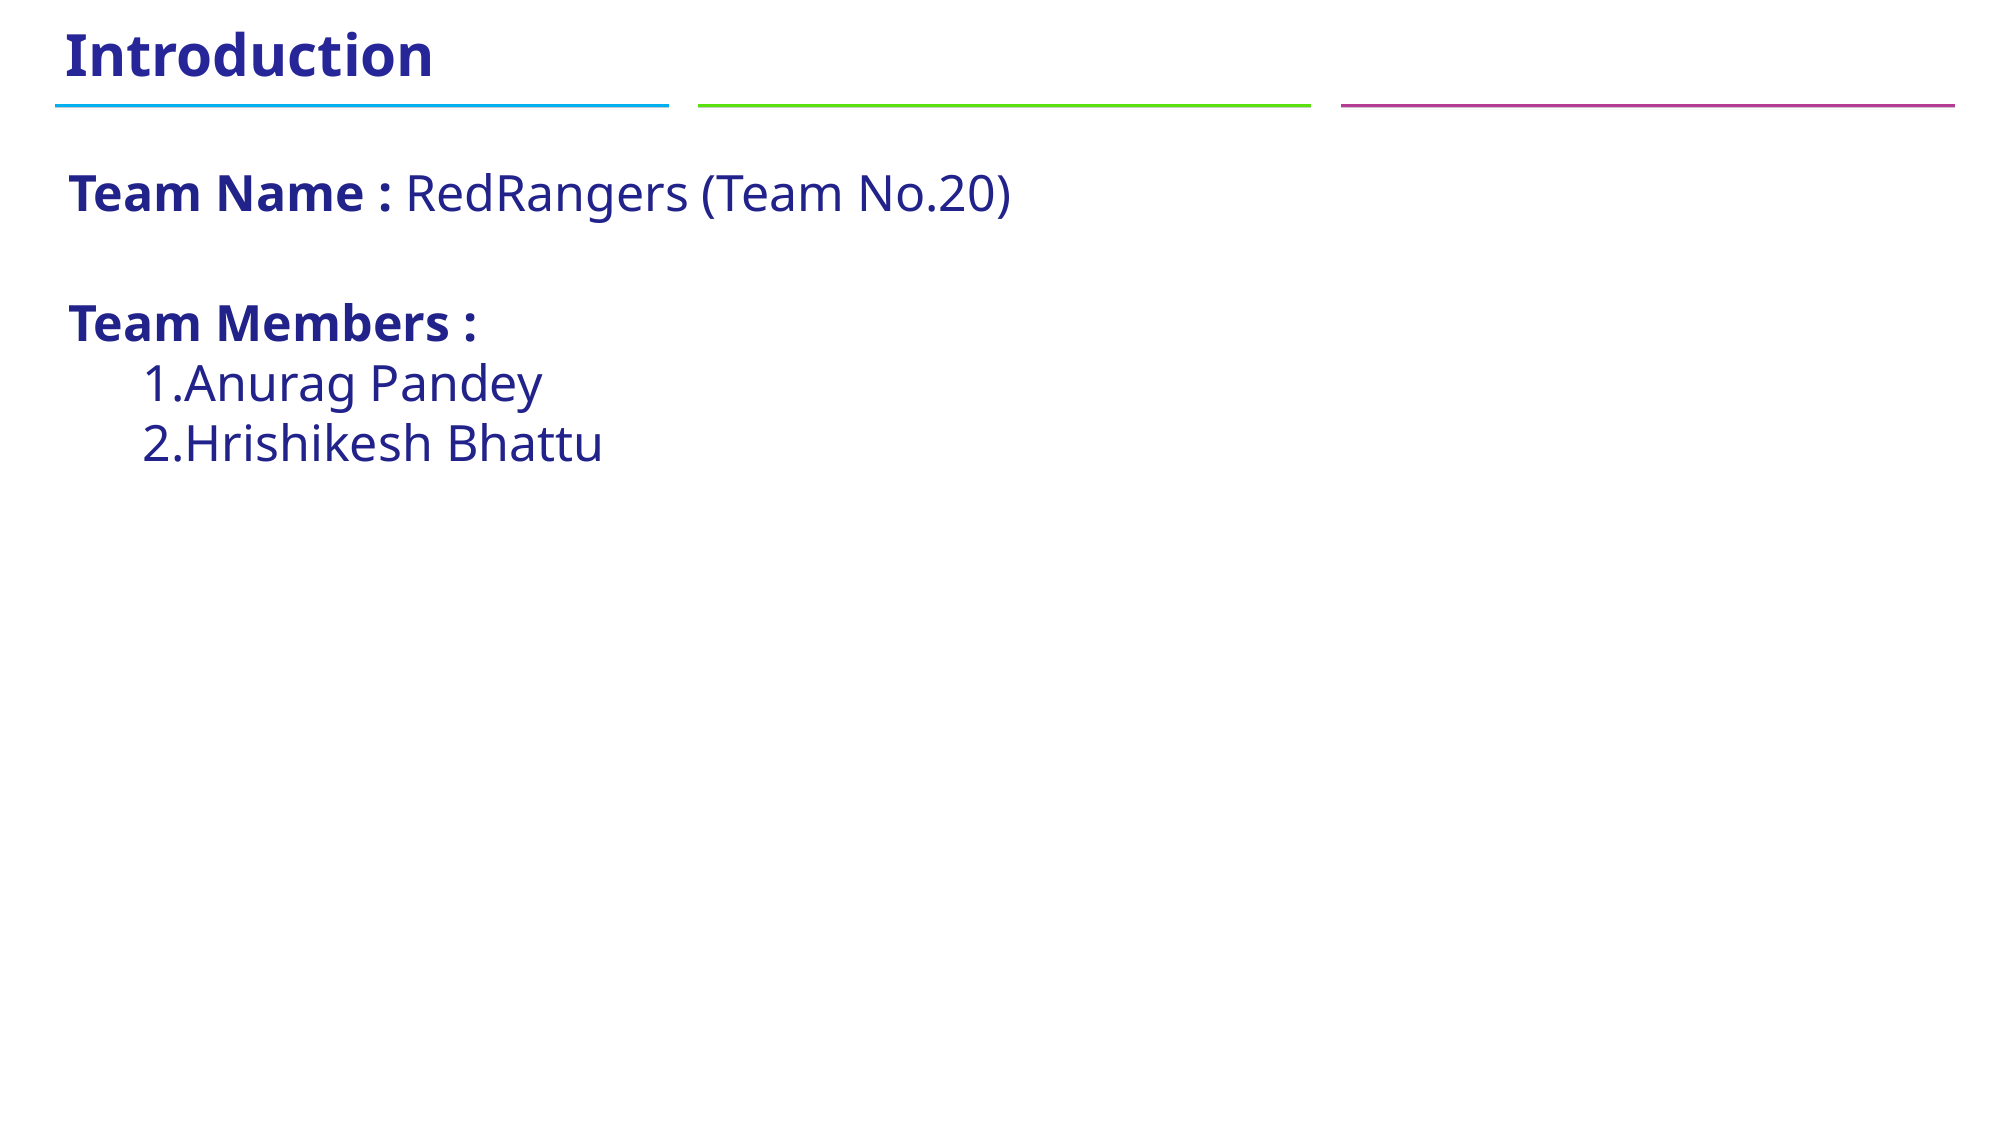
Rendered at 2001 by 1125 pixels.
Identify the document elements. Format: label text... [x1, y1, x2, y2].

picture [53, 104, 672, 113]
picture [696, 104, 1314, 113]
text_box Introduction [50, 19, 2001, 84]
text_box Team Name : RedRangers (Team No.20) Team Members : 1.Anurag Pandey 2.Hrishikesh Bhattu [53, 153, 1938, 634]
picture [1339, 104, 1957, 113]
